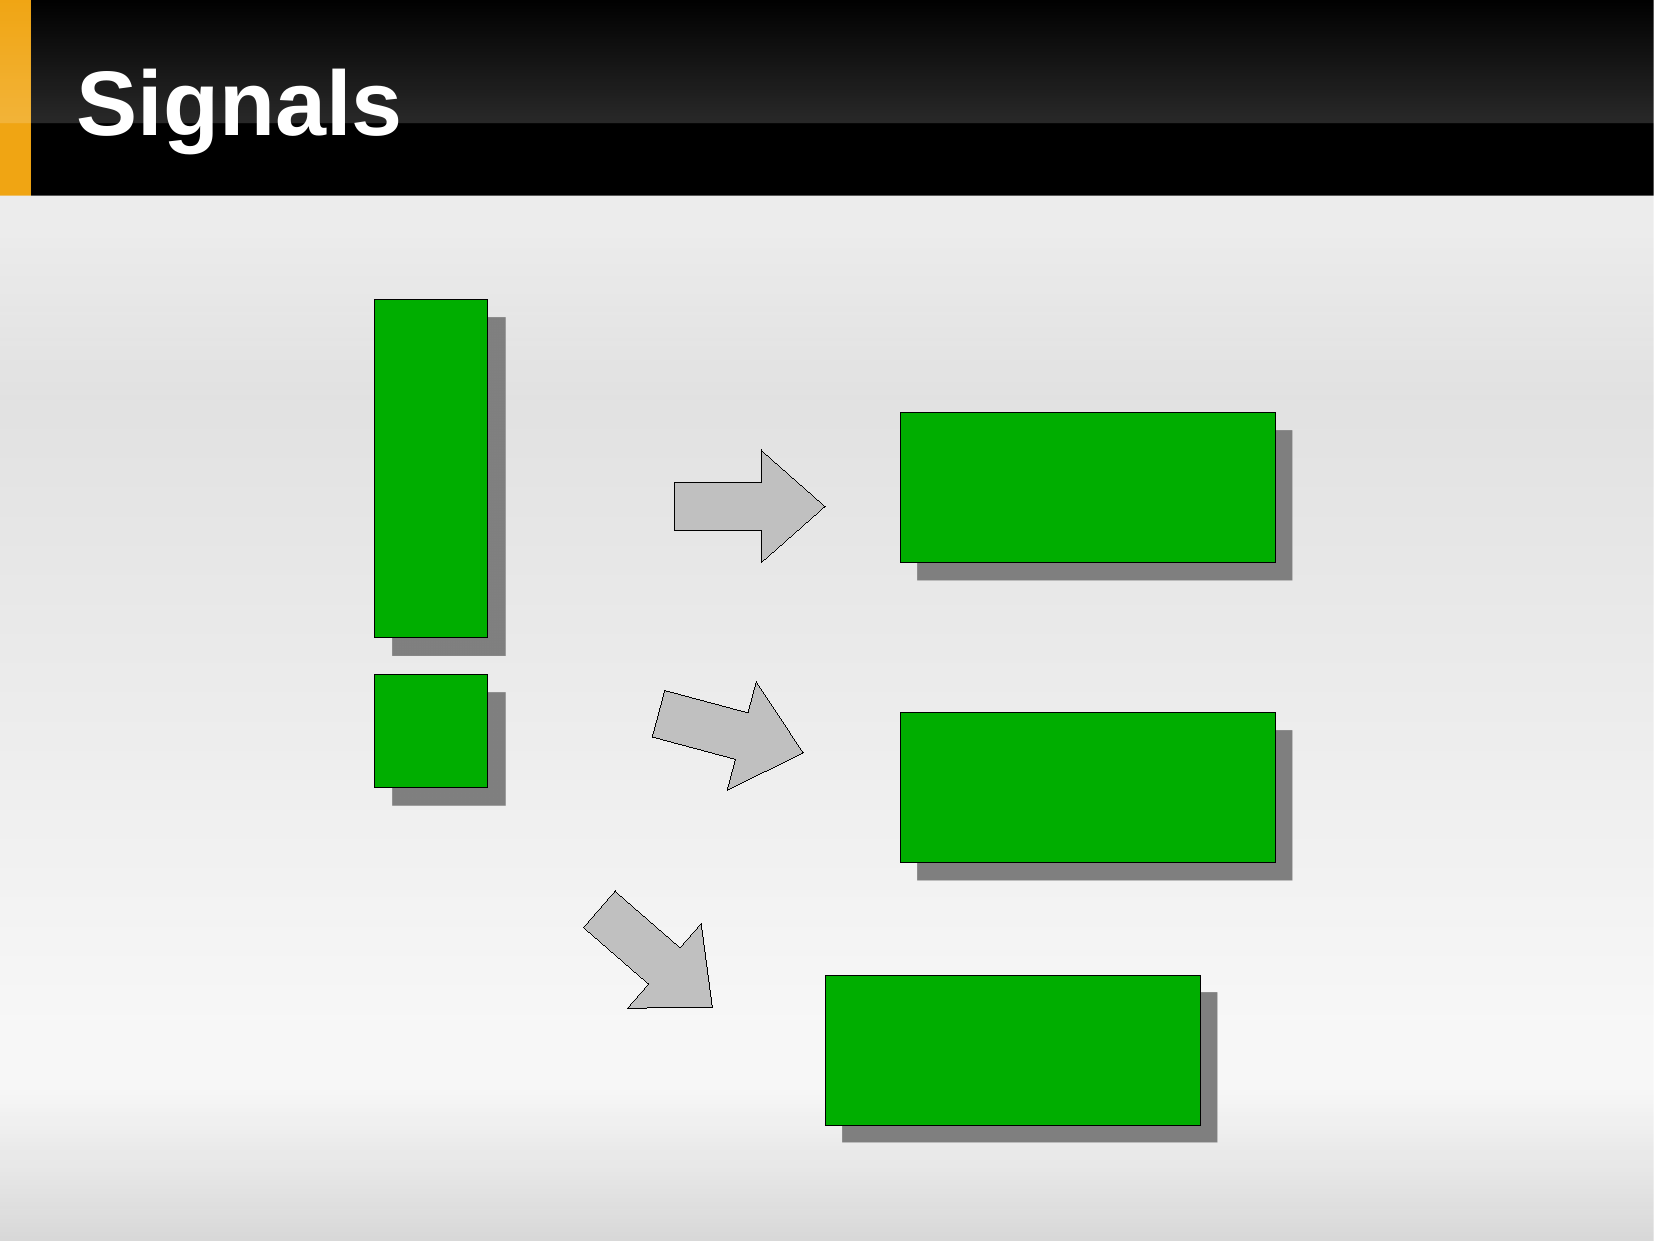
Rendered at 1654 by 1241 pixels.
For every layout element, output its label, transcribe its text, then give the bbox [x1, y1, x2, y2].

text_box [374, 674, 488, 788]
text_box [825, 975, 1201, 1126]
text_box [674, 449, 826, 563]
text_box [900, 712, 1276, 863]
text_box [652, 681, 804, 791]
text_box [374, 299, 488, 638]
text_box [583, 890, 713, 1009]
text_box [900, 412, 1276, 563]
picture [0, 0, 1654, 1241]
title Signals [76, 0, 1565, 208]
